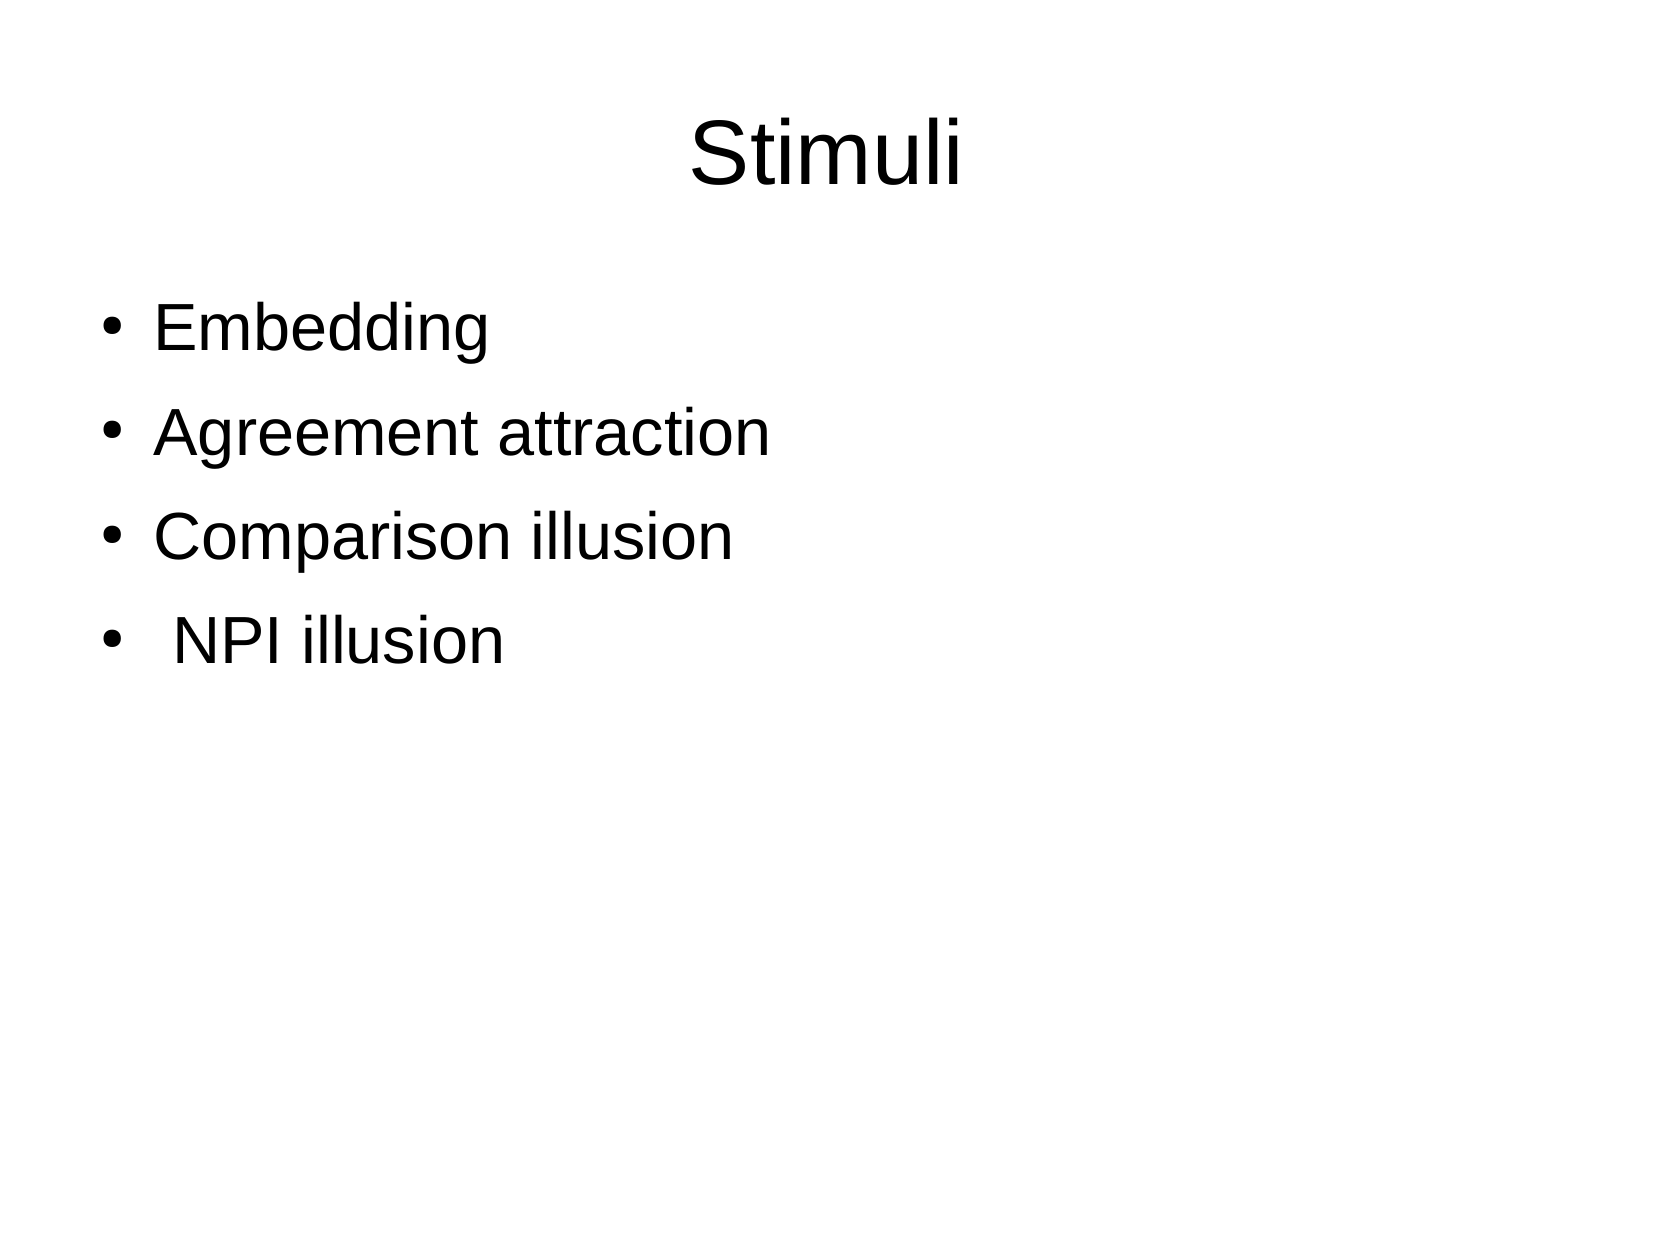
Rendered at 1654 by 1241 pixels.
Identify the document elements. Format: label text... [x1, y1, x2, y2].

list Embedding Agreement attraction Comparison illusion NPI illusion [82, 290, 1571, 1010]
title Stimuli [82, 49, 1571, 257]
